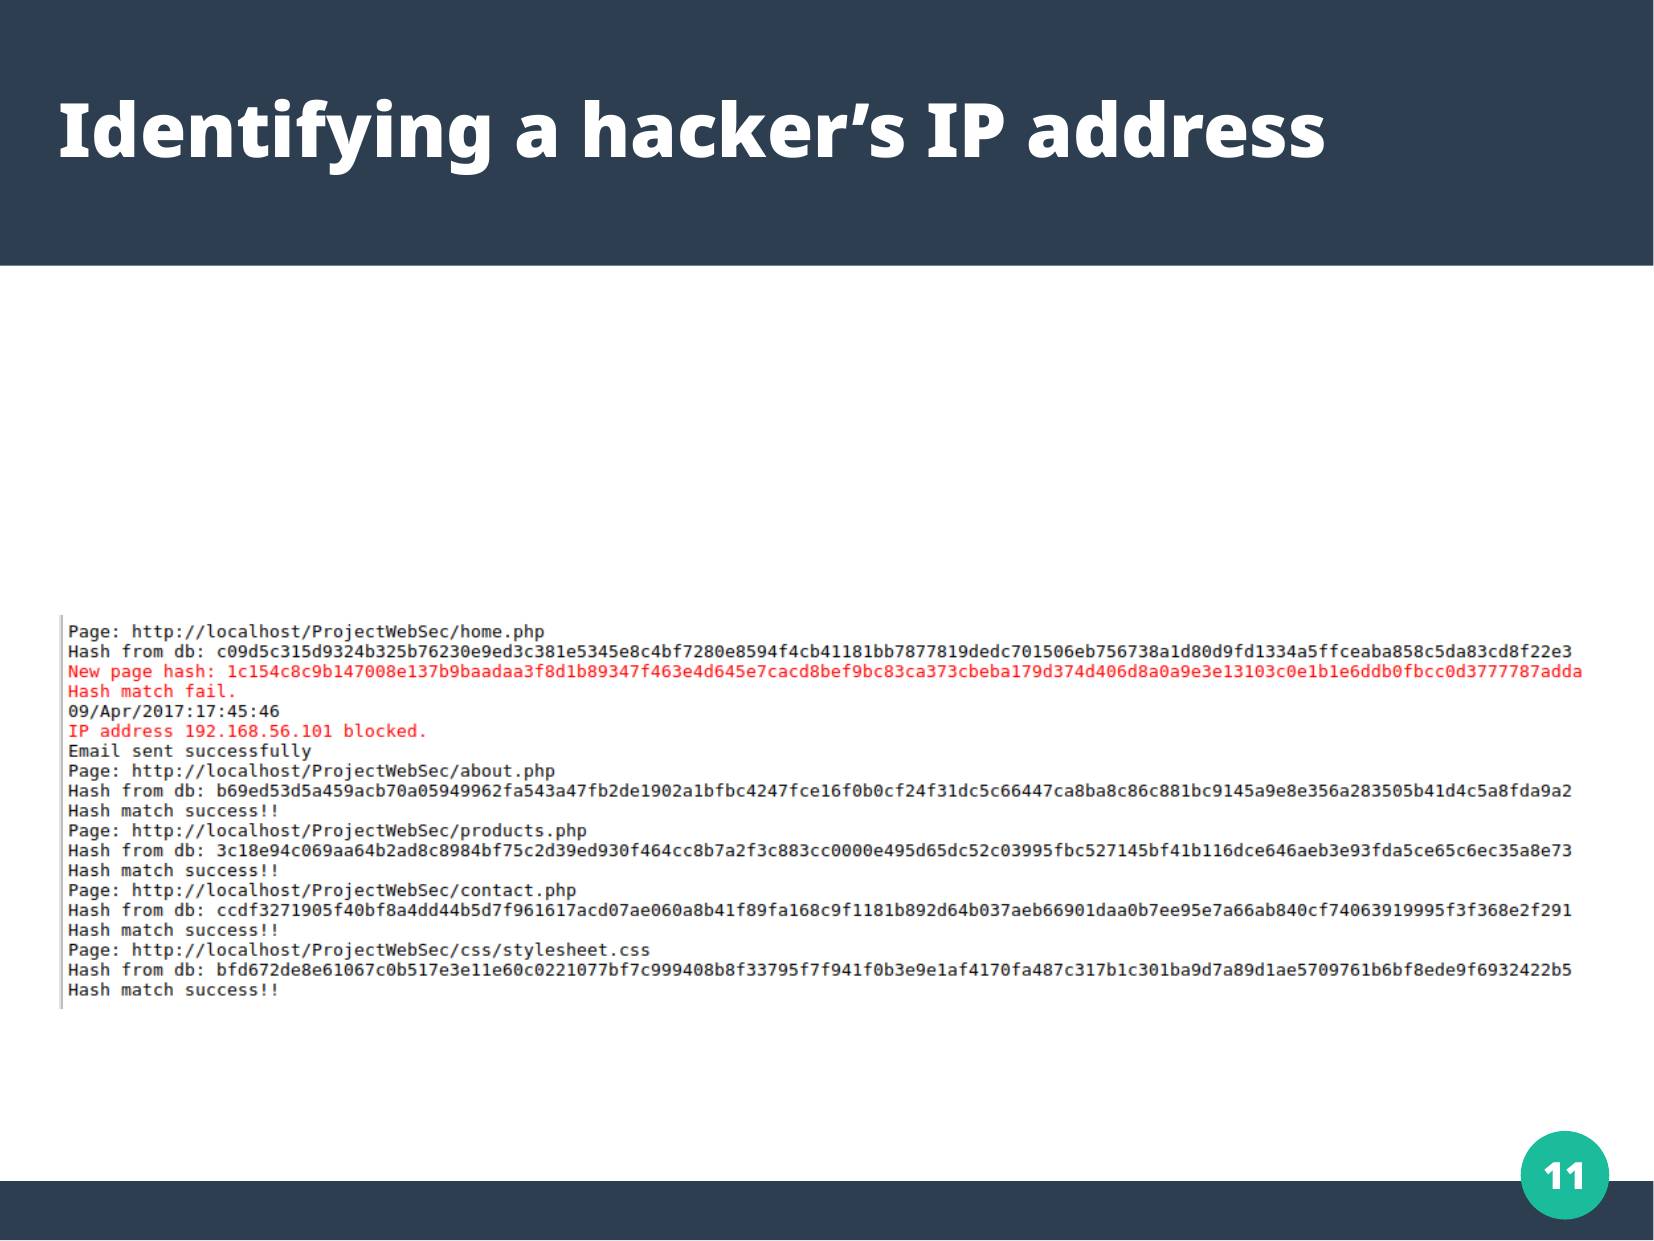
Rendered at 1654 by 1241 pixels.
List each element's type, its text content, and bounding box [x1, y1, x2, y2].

title Identifying a hacker’s IP address [59, 49, 1595, 207]
picture [59, 615, 1595, 1009]
